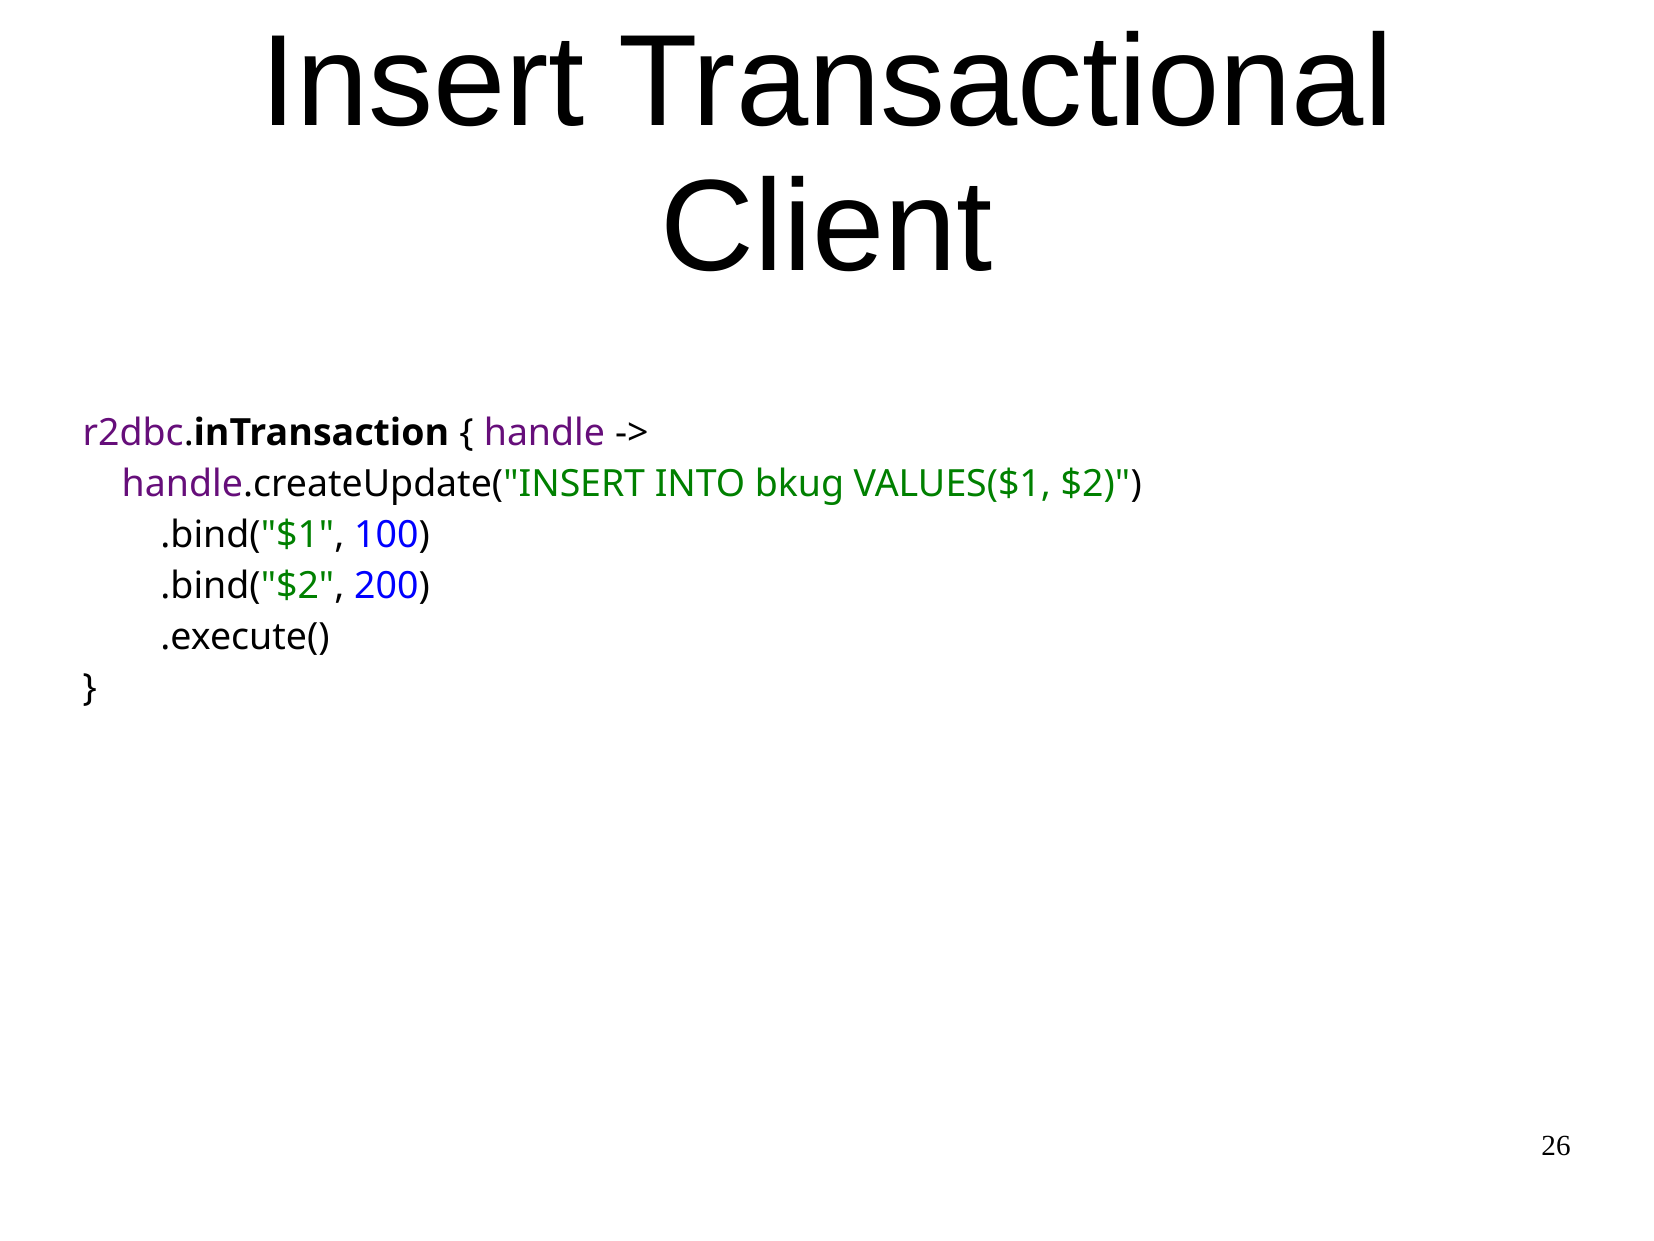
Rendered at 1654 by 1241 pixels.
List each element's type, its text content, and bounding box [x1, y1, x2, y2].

title Insert Transactional Client [82, 7, 1571, 299]
list r2dbc.inTransaction { handle -> handle.createUpdate("INSERT INTO bkug VALUES($1, $2)") .bind("$1", 100) .bind("$2", 200) .execute() } [82, 405, 1571, 1126]
